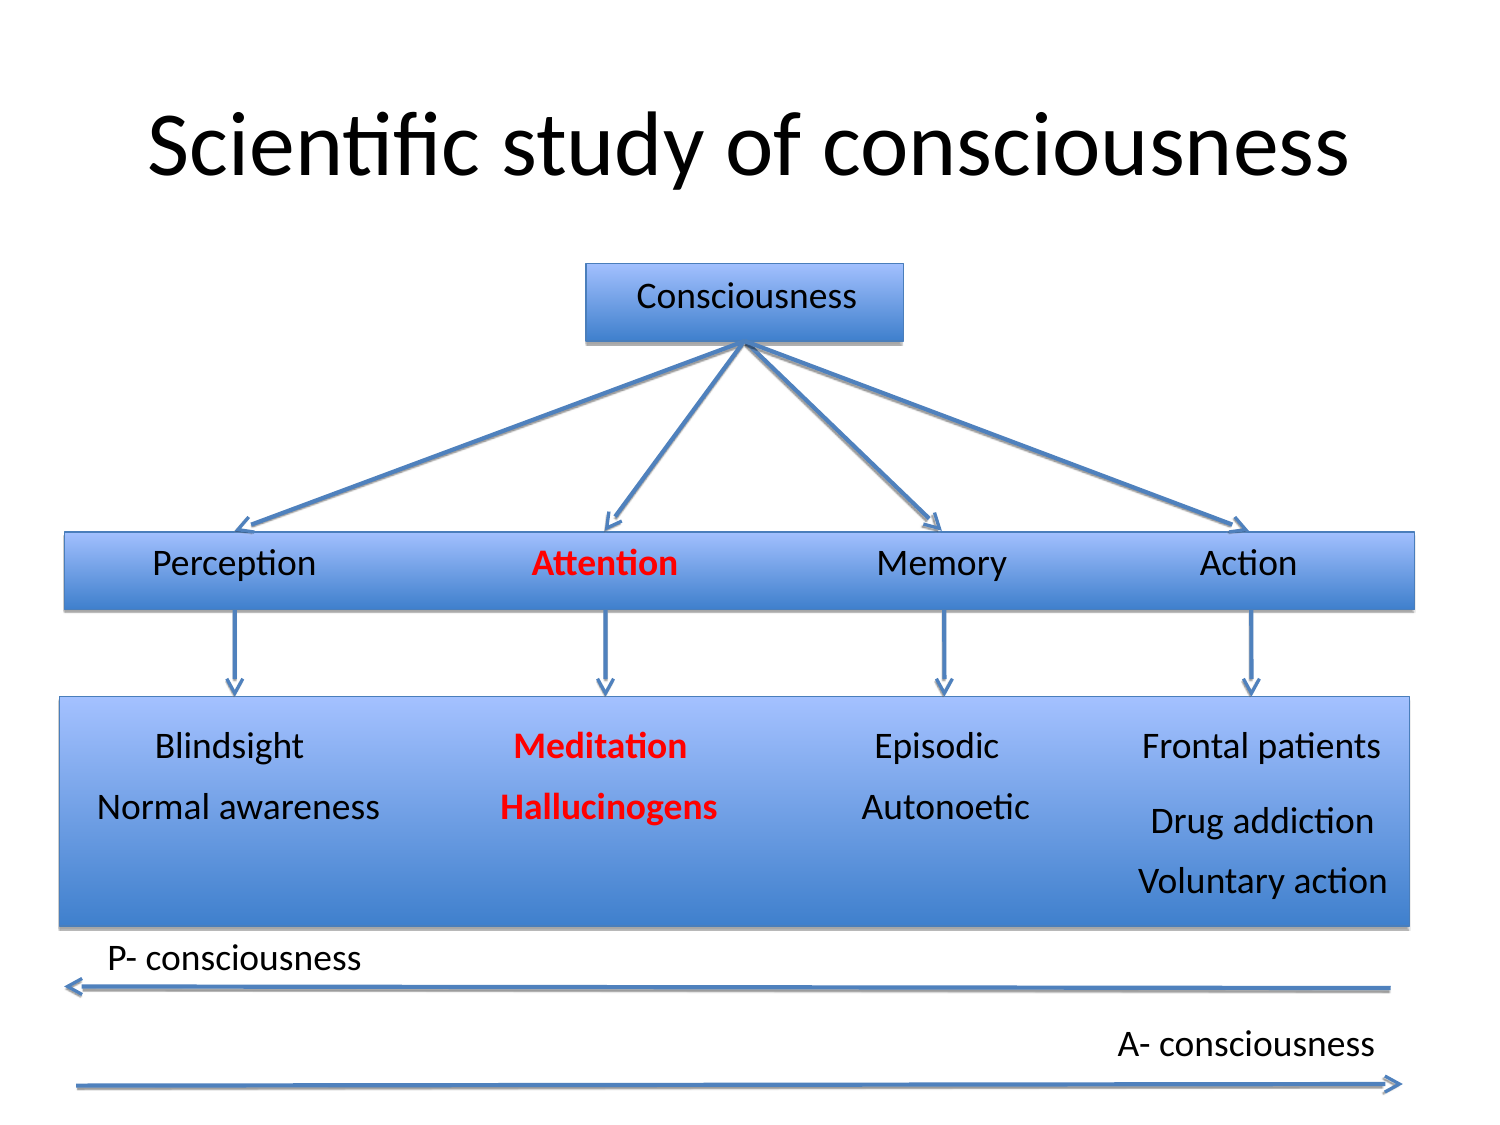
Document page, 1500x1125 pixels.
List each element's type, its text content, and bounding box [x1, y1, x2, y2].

text_box Episodic [859, 713, 1015, 774]
text_box Action [1185, 530, 1313, 591]
text_box Meditation [498, 713, 703, 774]
text_box Frontal patients [1127, 713, 1396, 774]
text_box Memory [861, 530, 1022, 591]
text_box Autonoetic [846, 774, 1045, 835]
text_box Hallucinogens [485, 774, 733, 835]
text_box A- consciousness [1103, 1011, 1391, 1072]
text_box Drug addiction [1135, 788, 1390, 848]
title Scientific study of consciousness [75, 45, 1425, 233]
text_box [59, 696, 1410, 926]
text_box [585, 263, 904, 341]
text_box Blindsight [140, 713, 320, 774]
text_box Normal awareness [82, 774, 396, 835]
text_box [64, 532, 1415, 610]
text_box P- consciousness [92, 925, 377, 986]
text_box Attention [516, 530, 694, 591]
text_box Consciousness [621, 263, 873, 324]
text_box Voluntary action [1123, 848, 1403, 908]
text_box Perception [137, 530, 332, 591]
